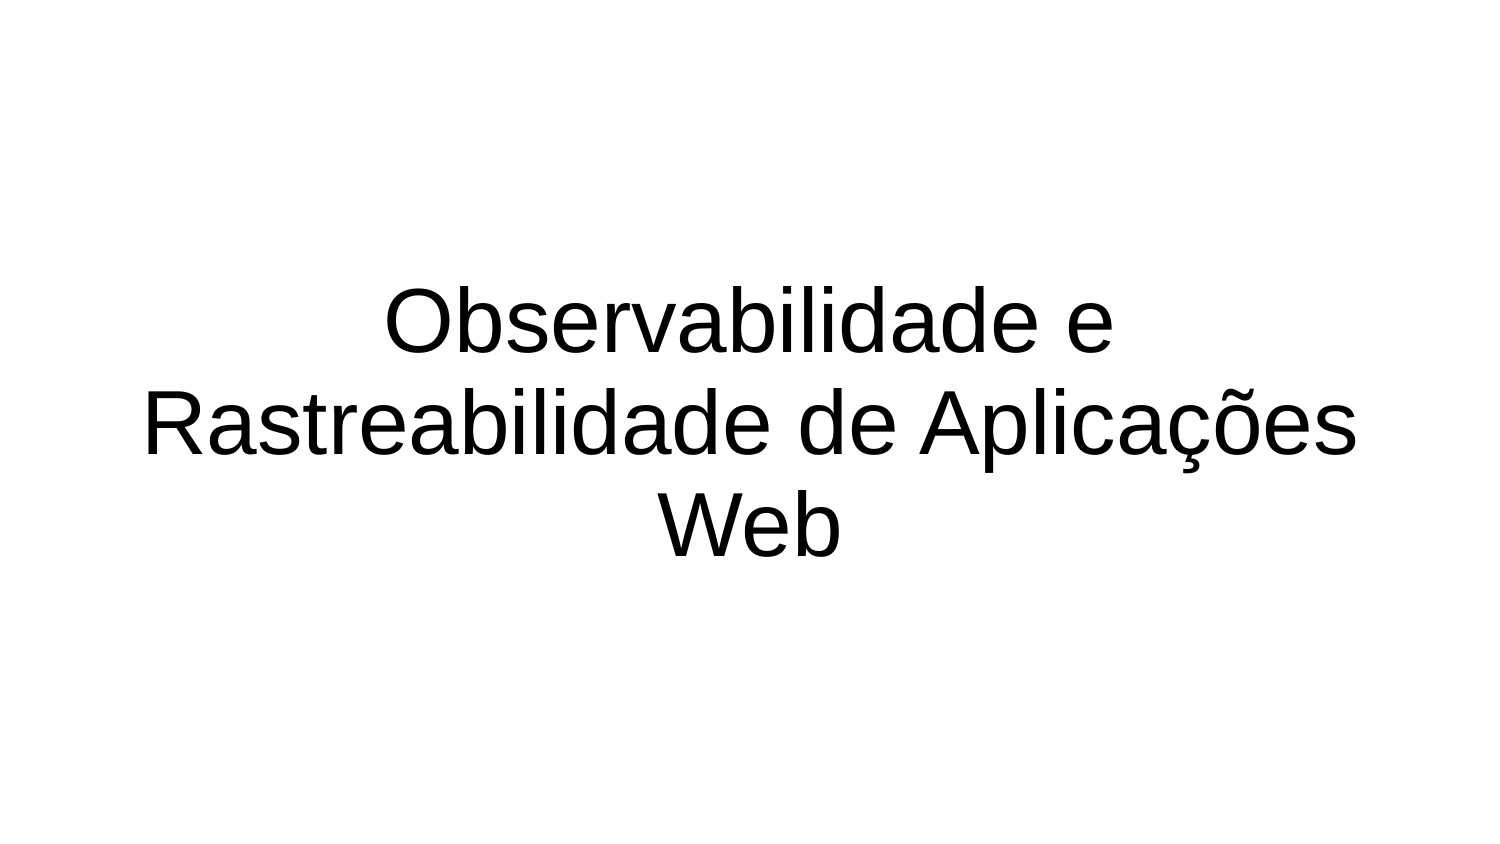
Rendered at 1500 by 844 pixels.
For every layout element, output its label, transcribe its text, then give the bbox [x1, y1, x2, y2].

title Observabilidade e Rastreabilidade de Aplicações Web [51, 253, 1449, 591]
